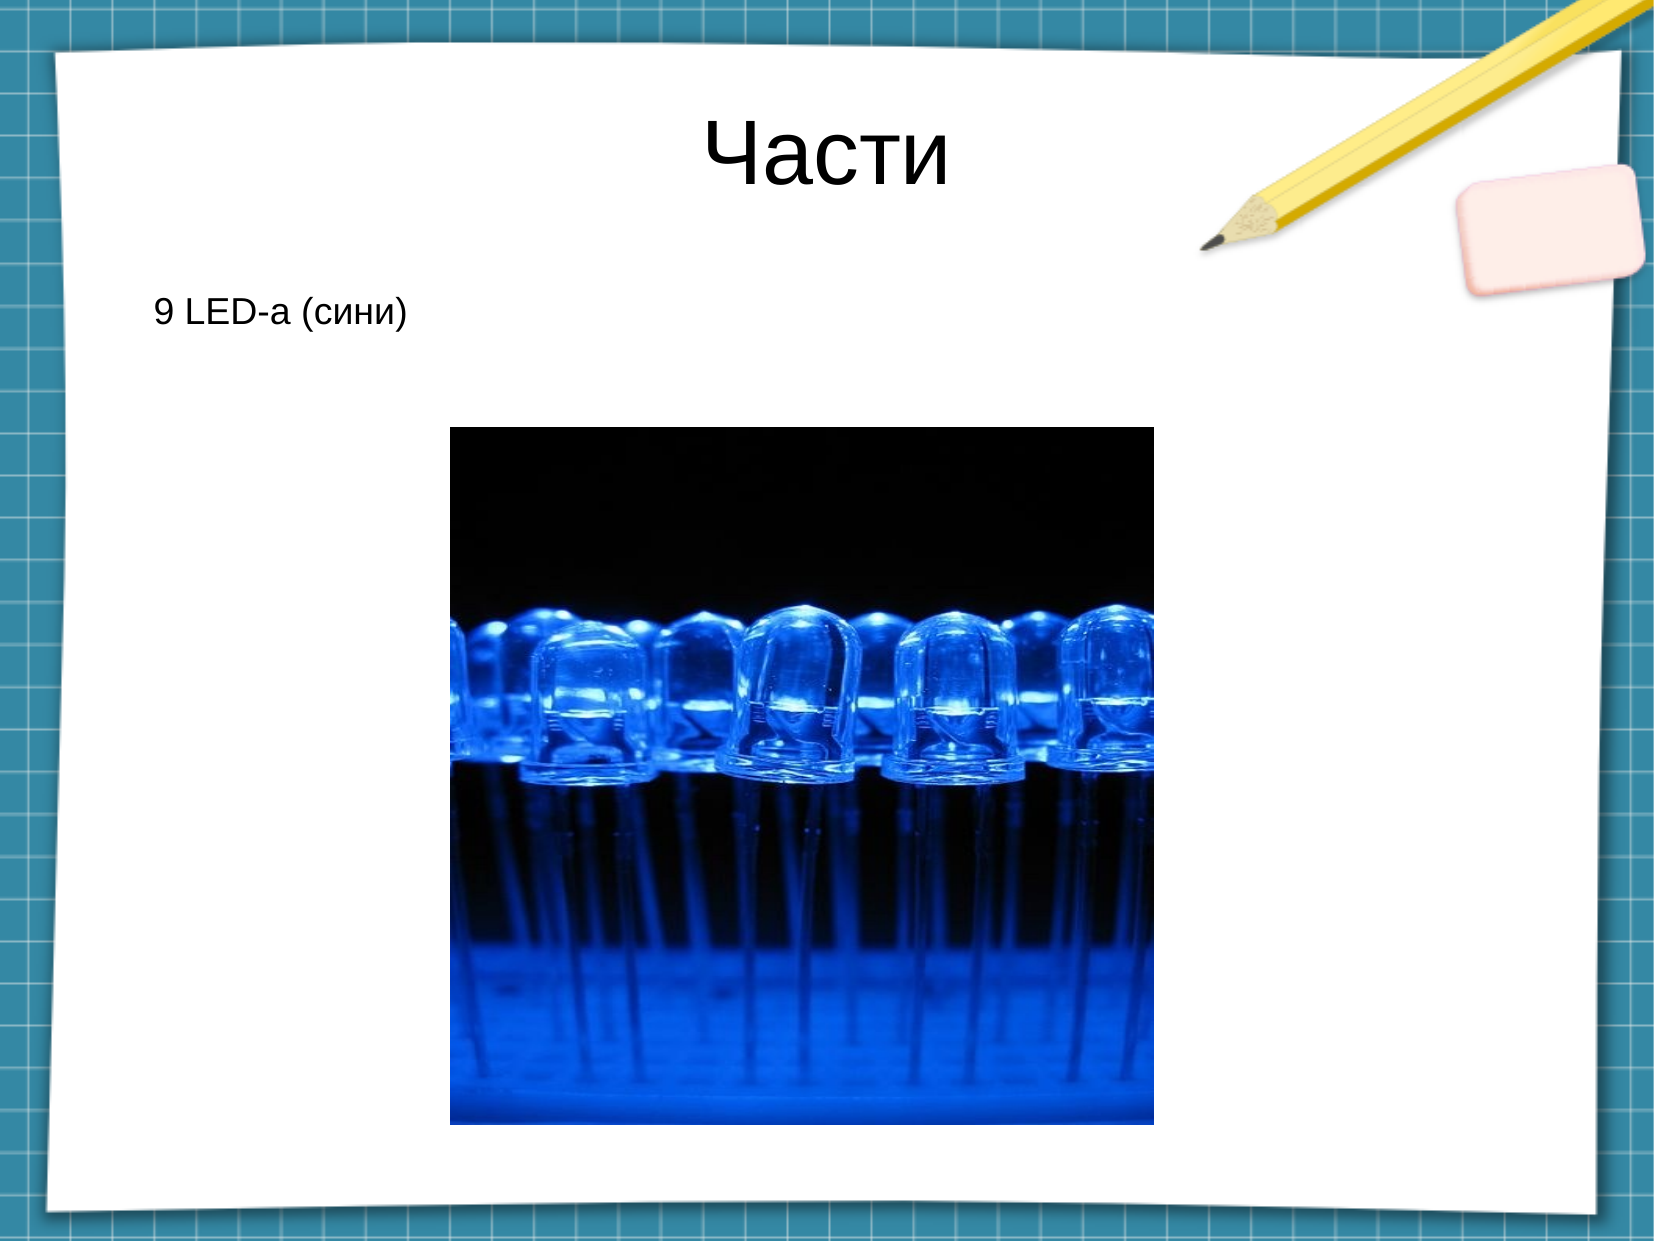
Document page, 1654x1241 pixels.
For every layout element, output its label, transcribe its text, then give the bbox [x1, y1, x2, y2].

title Части [82, 49, 1571, 257]
list 9 LED-a (сини) [82, 290, 1571, 1010]
picture [0, 0, 1654, 1241]
